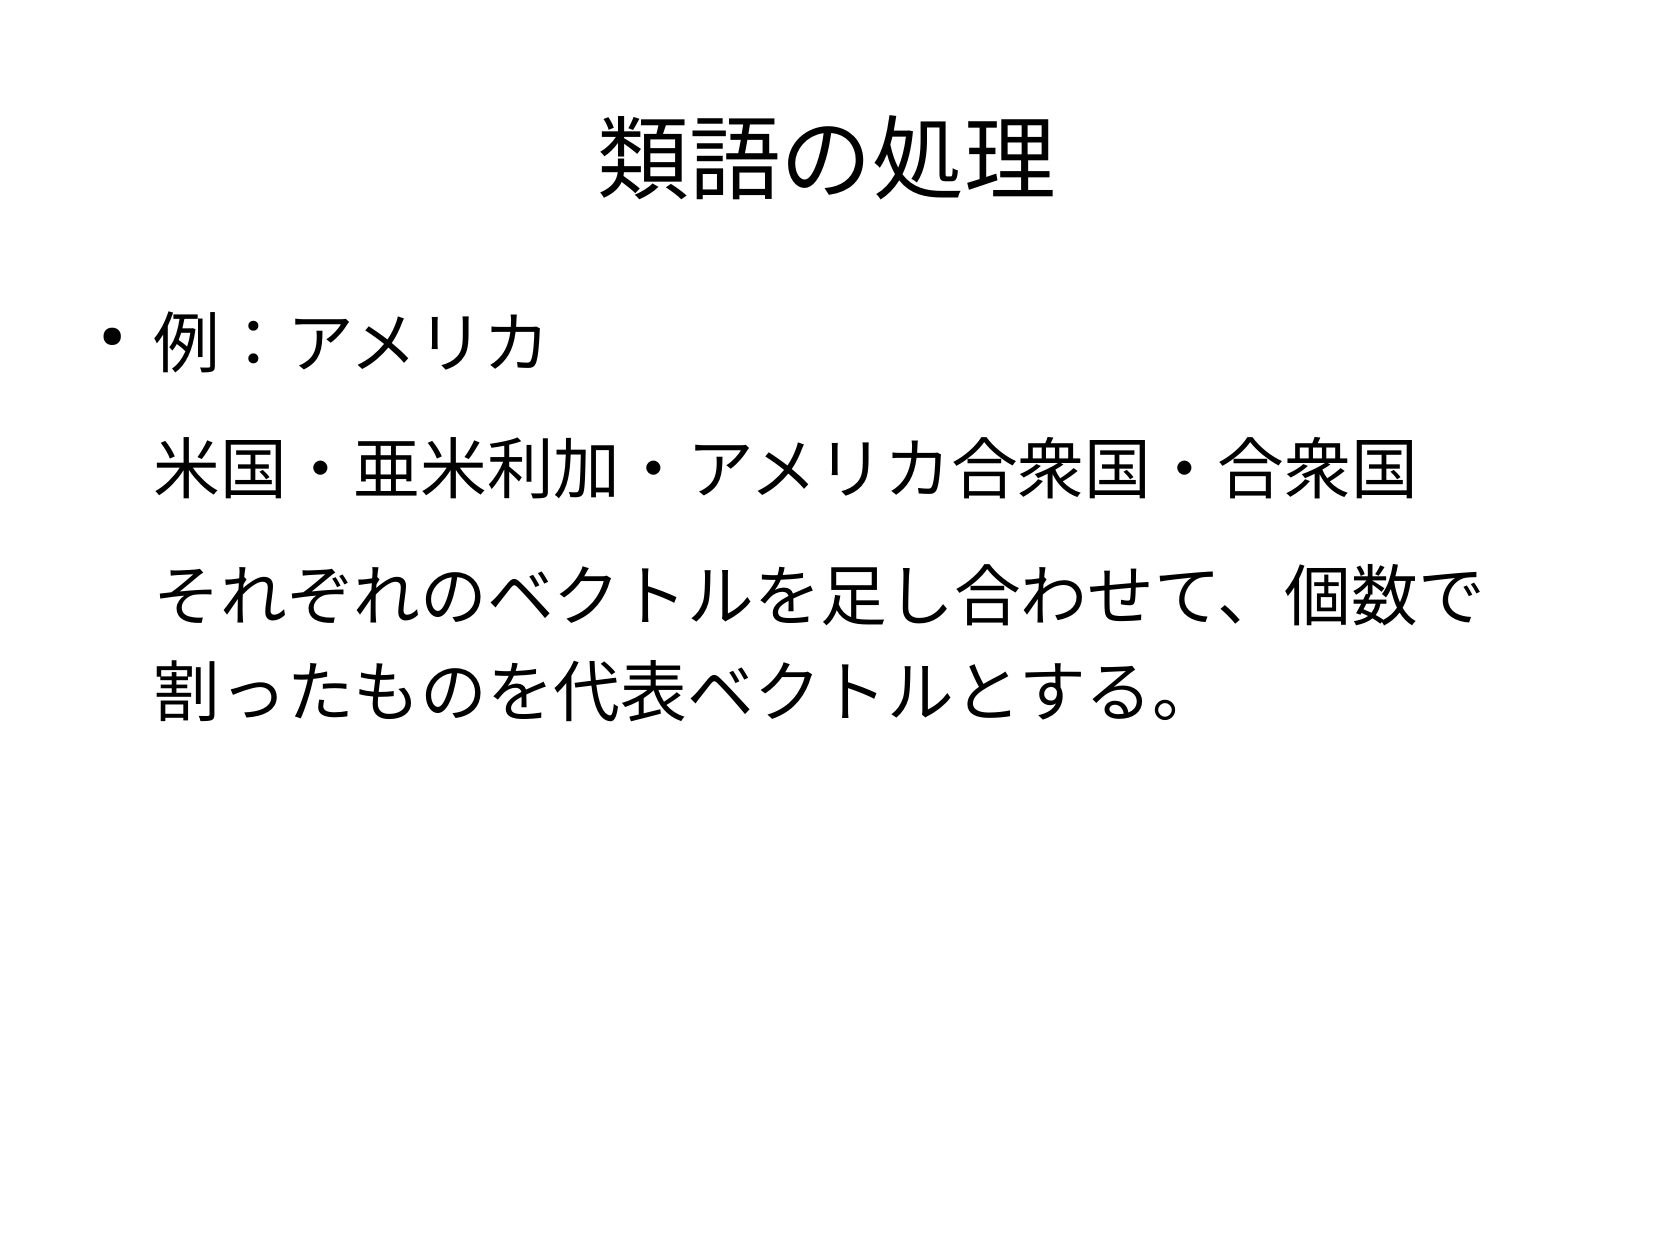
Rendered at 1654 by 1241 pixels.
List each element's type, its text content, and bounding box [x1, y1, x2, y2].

list 例：アメリカ 米国・亜米利加・アメリカ合衆国・合衆国 それぞれのベクトルを足し合わせて、個数で割ったものを代表ベクトルとする。 [82, 290, 1571, 1010]
title 類語の処理 [82, 49, 1571, 257]
